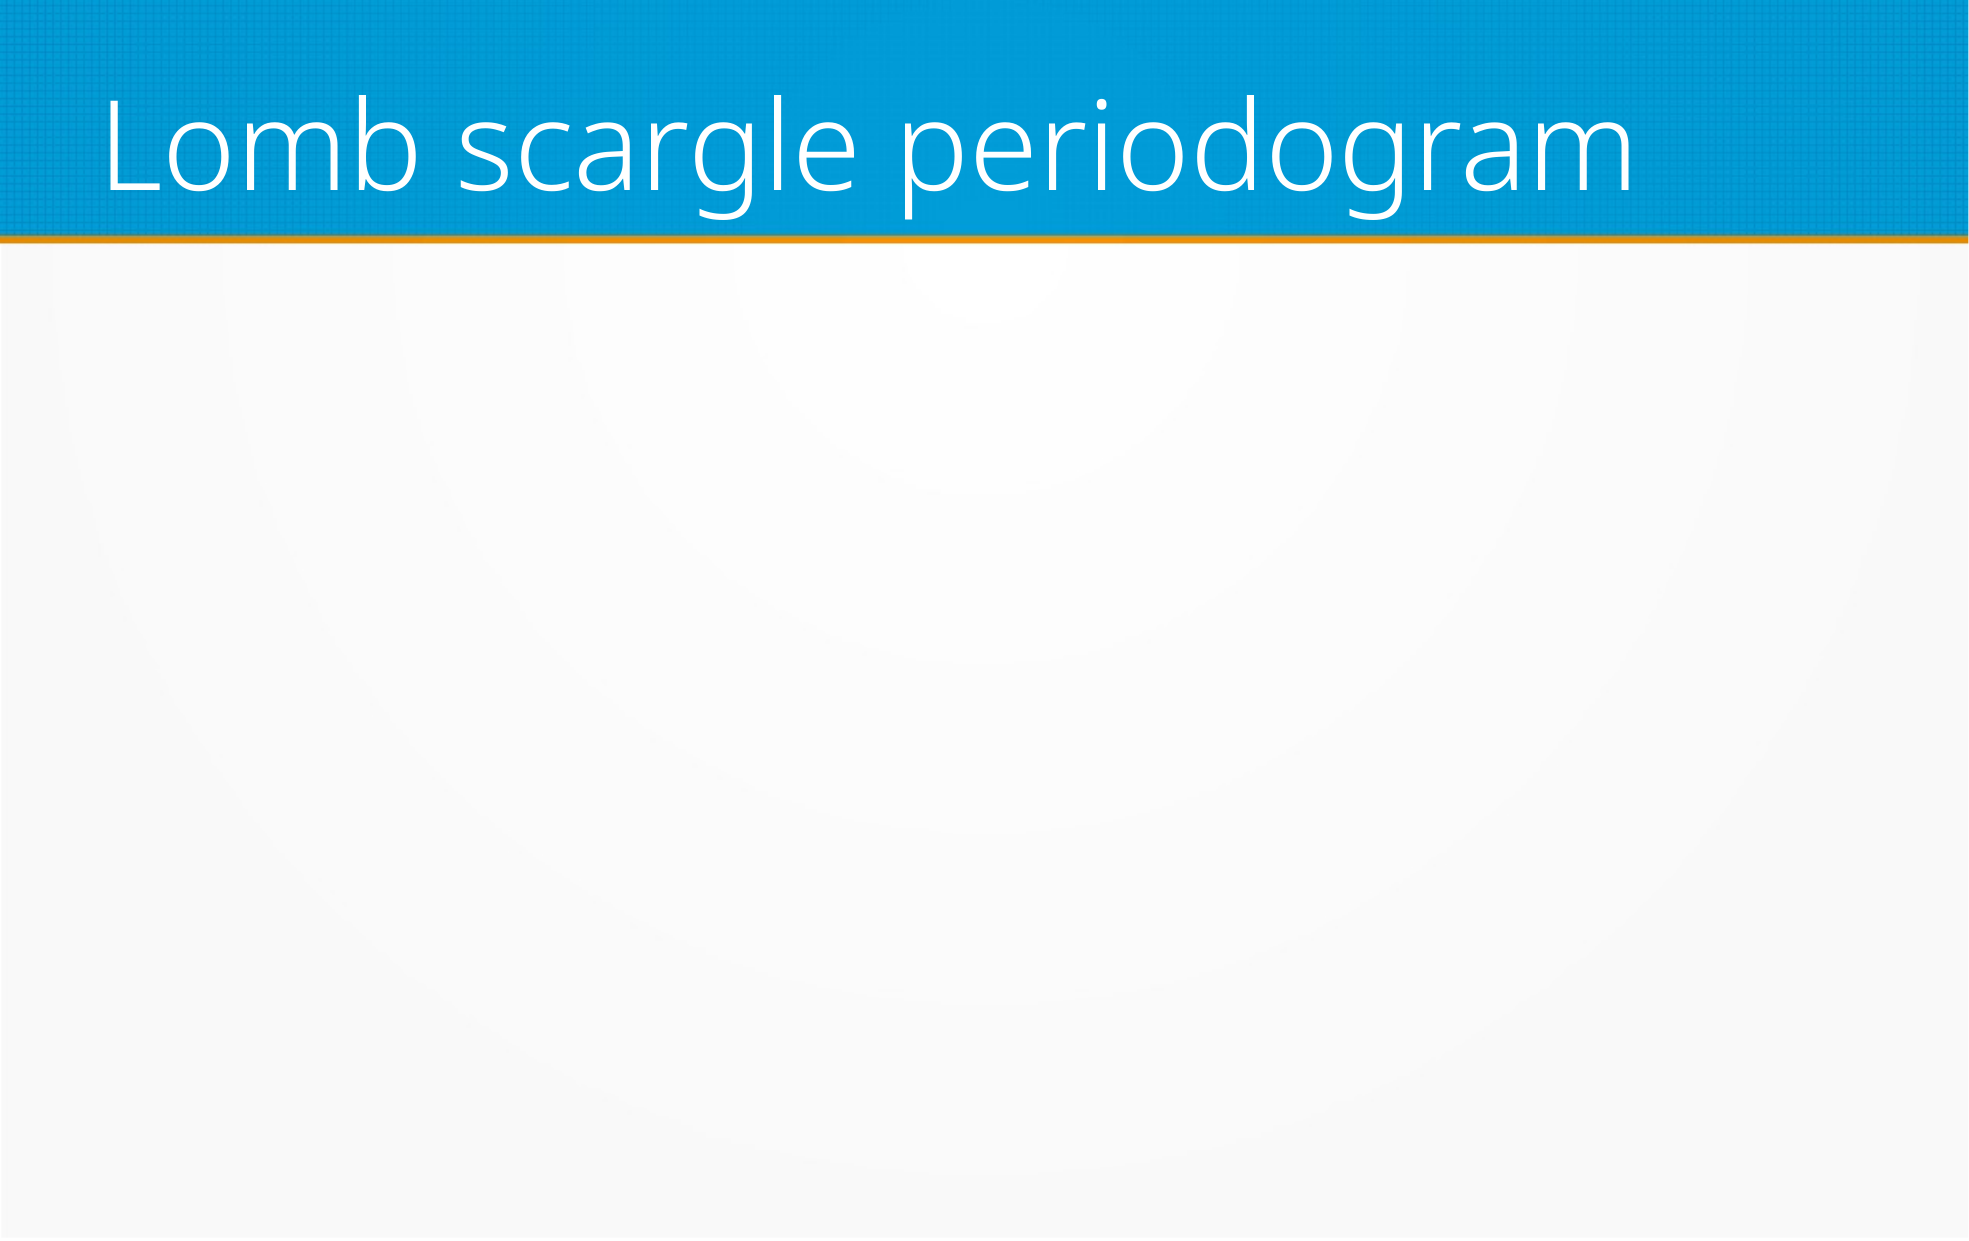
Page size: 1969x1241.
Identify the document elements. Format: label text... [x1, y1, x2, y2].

title Lomb scargle periodogram [98, 19, 1870, 227]
picture [0, 233, 1969, 1241]
